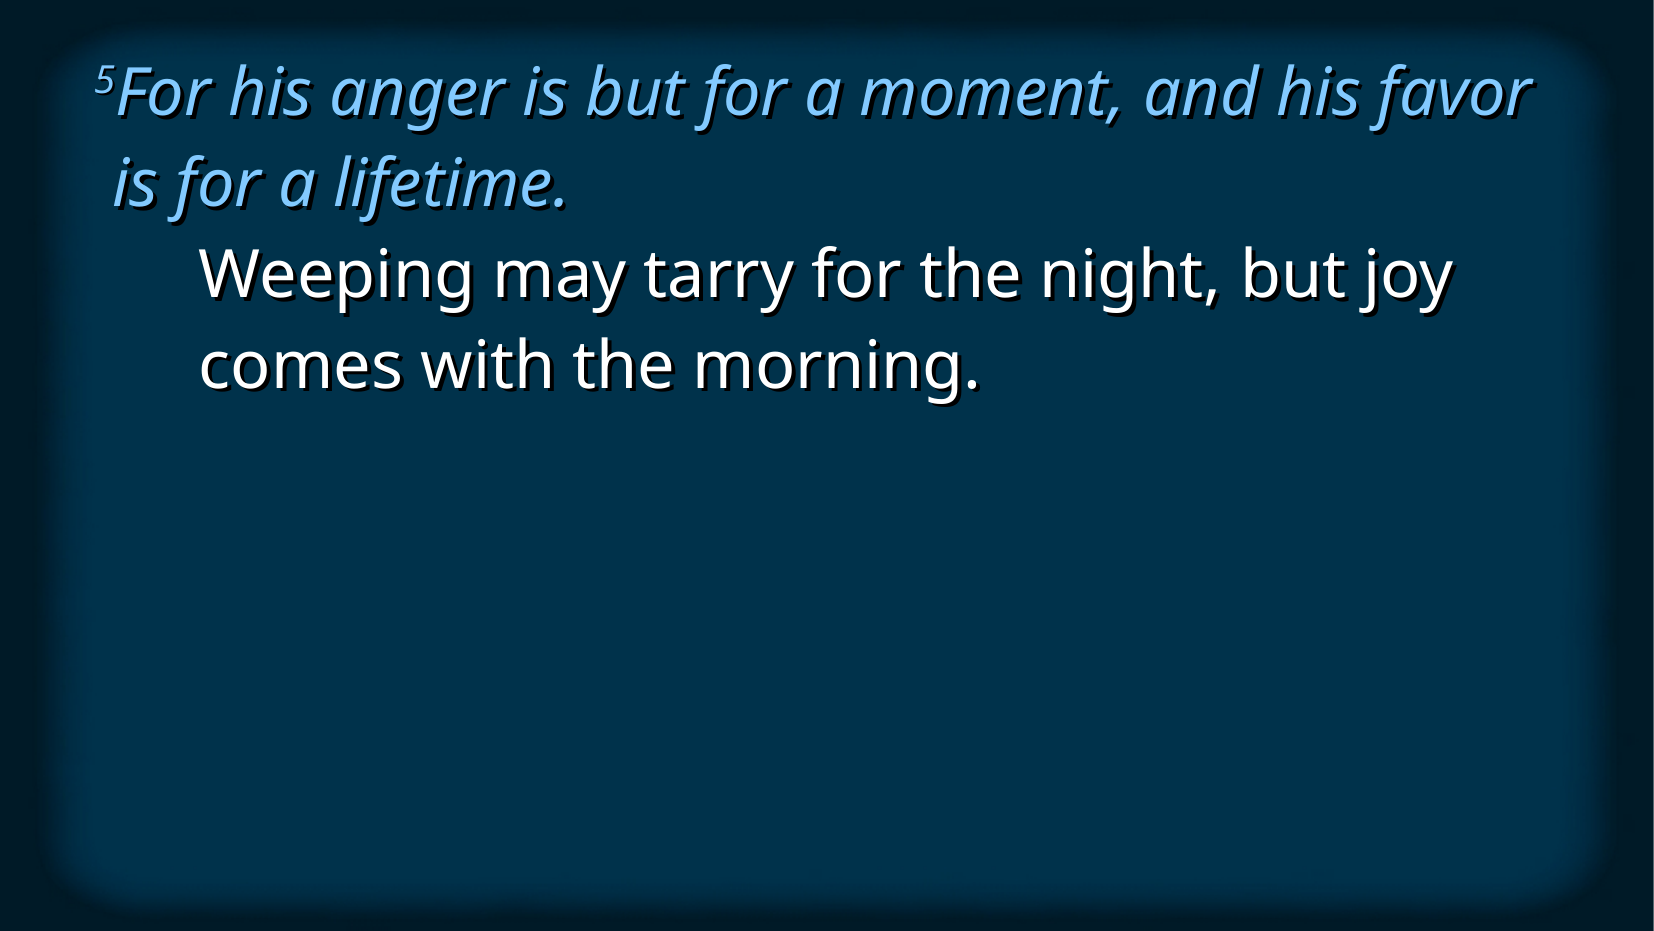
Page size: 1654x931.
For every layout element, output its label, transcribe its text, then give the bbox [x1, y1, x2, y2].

picture [0, 0, 1654, 931]
text_box 5For his anger is but for a moment, and his favor is for a lifetime. Weeping may tarry for the night, but joy comes with the morning. [79, 37, 1580, 423]
